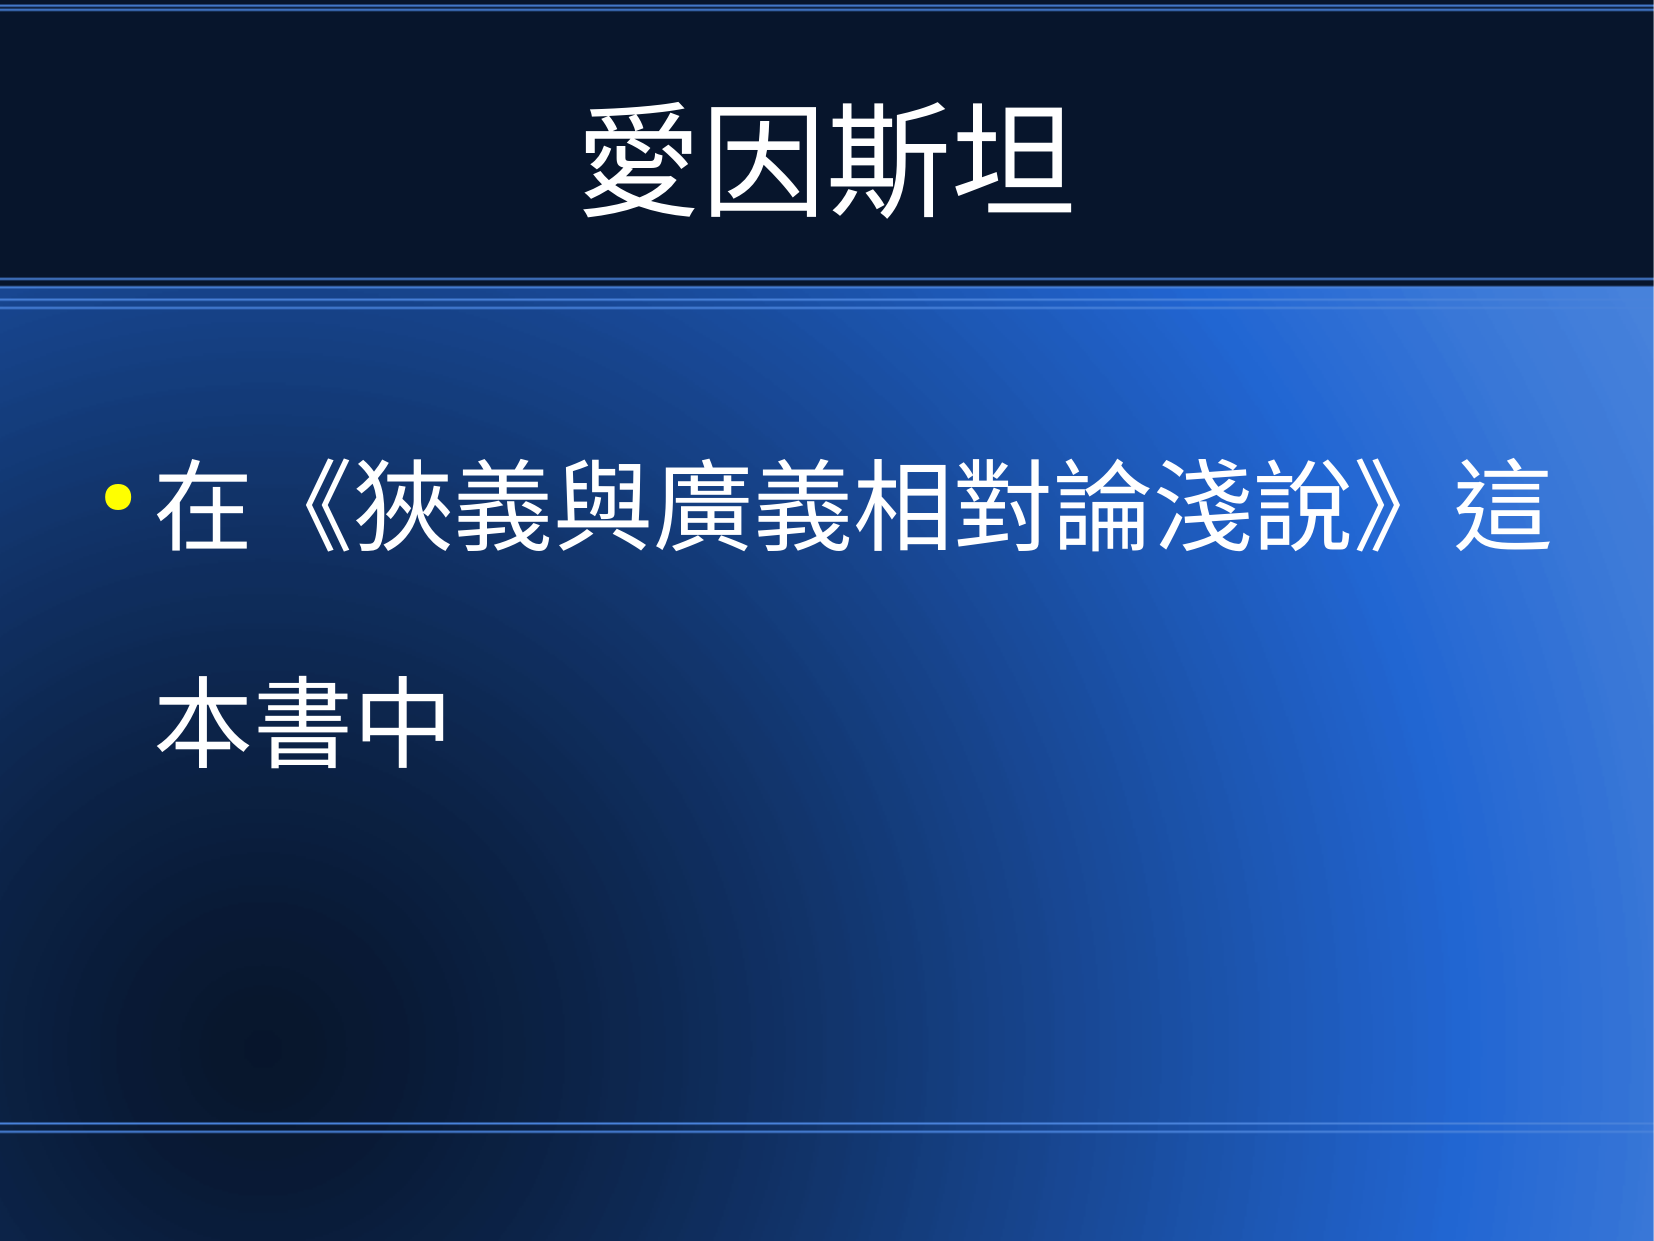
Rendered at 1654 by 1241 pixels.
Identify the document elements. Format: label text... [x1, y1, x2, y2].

picture [0, 0, 1654, 1241]
title 愛因斯坦 [82, 49, 1571, 257]
list 在《狹義與廣義相對論淺說》這本書中 [82, 355, 1571, 1241]
